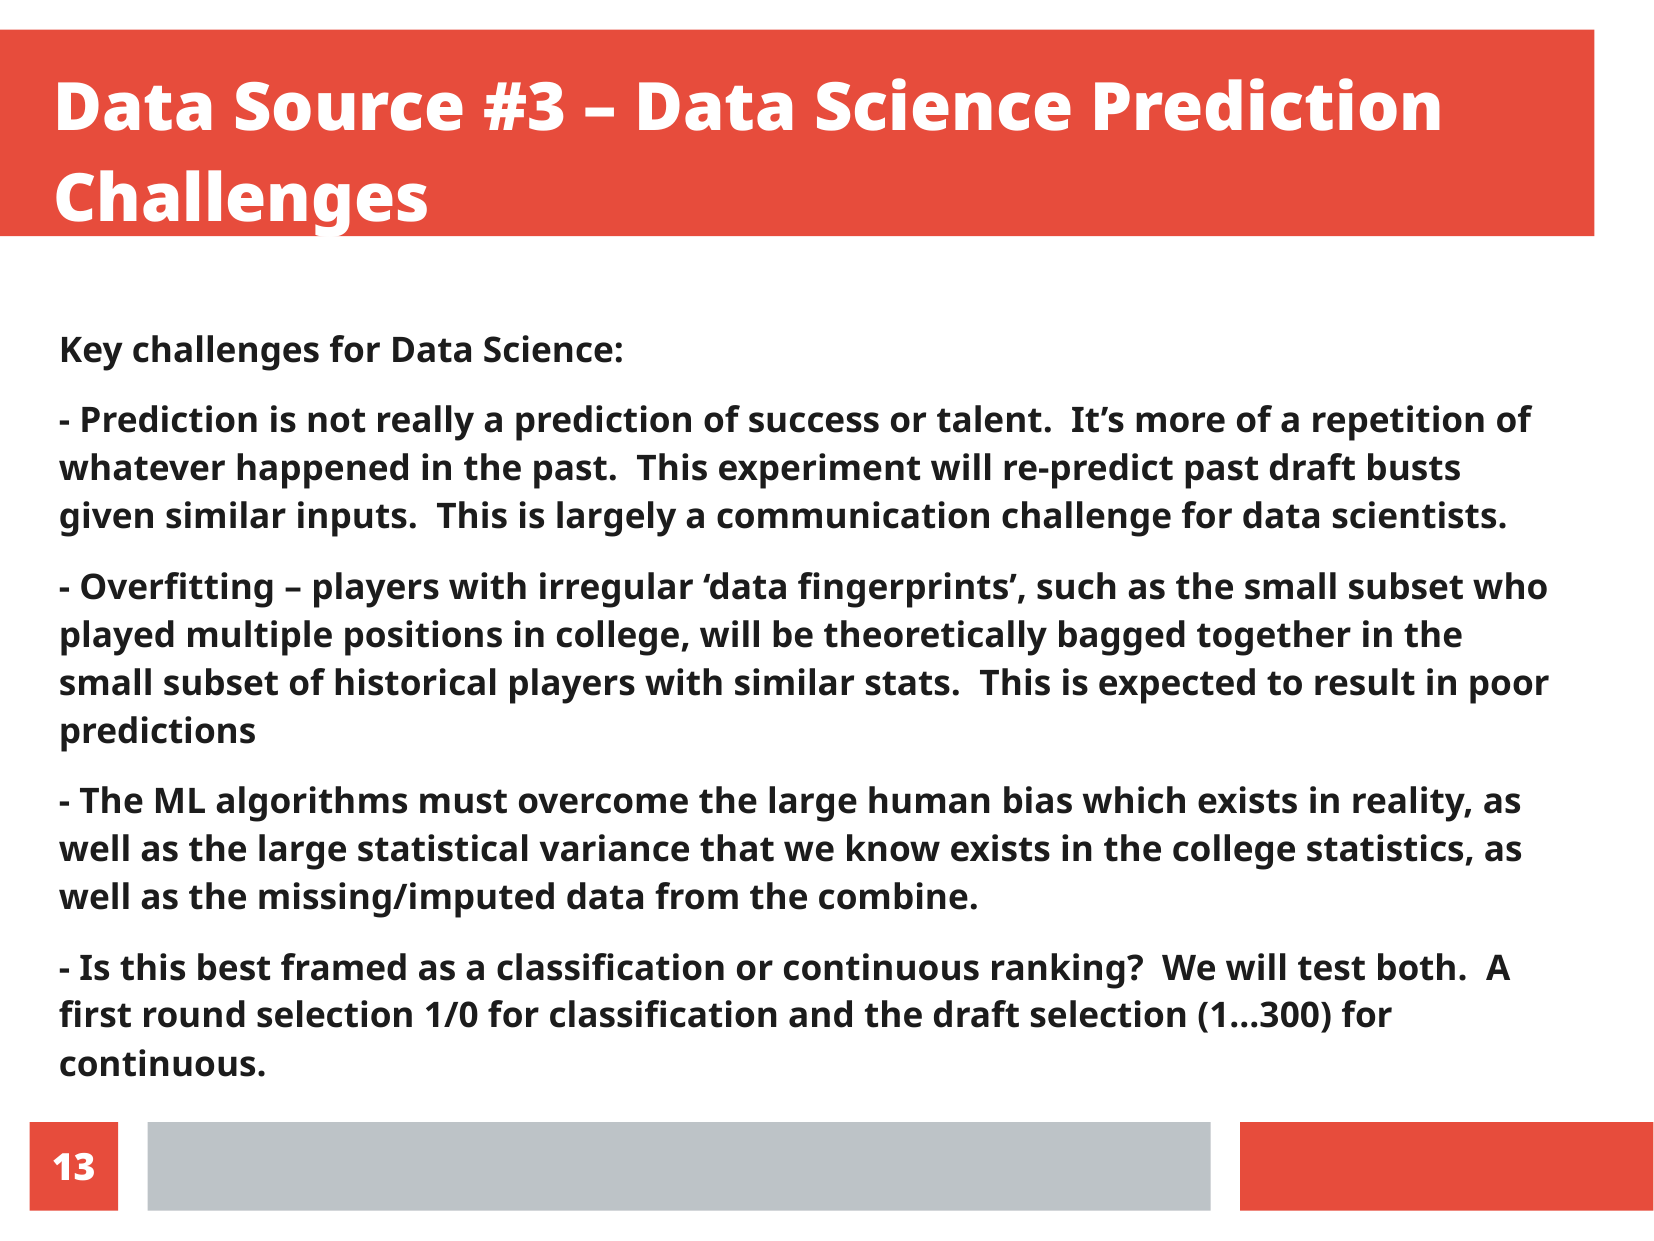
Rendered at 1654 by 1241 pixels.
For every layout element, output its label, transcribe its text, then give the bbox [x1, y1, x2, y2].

title Data Source #3 – Data Science Prediction Challenges [53, 59, 1589, 207]
list Key challenges for Data Science: - Prediction is not really a prediction of success or talent. It’s more of a repetition of whatever happened in the past. This experiment will re-predict past draft busts given similar inputs. This is largely a communication challenge for data scientists. - Overfitting – players with irregular ‘data fingerprints’, such as the small subset who played multiple positions in college, will be theoretically bagged together in the small subset of historical players with similar stats. This is expected to result in poor predictions - The ML algorithms must overcome the large human bias which exists in reality, as well as the large statistical variance that we know exists in the college statistics, as well as the missing/imputed data from the combine. - Is this best framed as a classification or continuous ranking? We will test both. A first round selection 1/0 for classification and the draft selection (1...300) for continuous. [59, 324, 1565, 1093]
